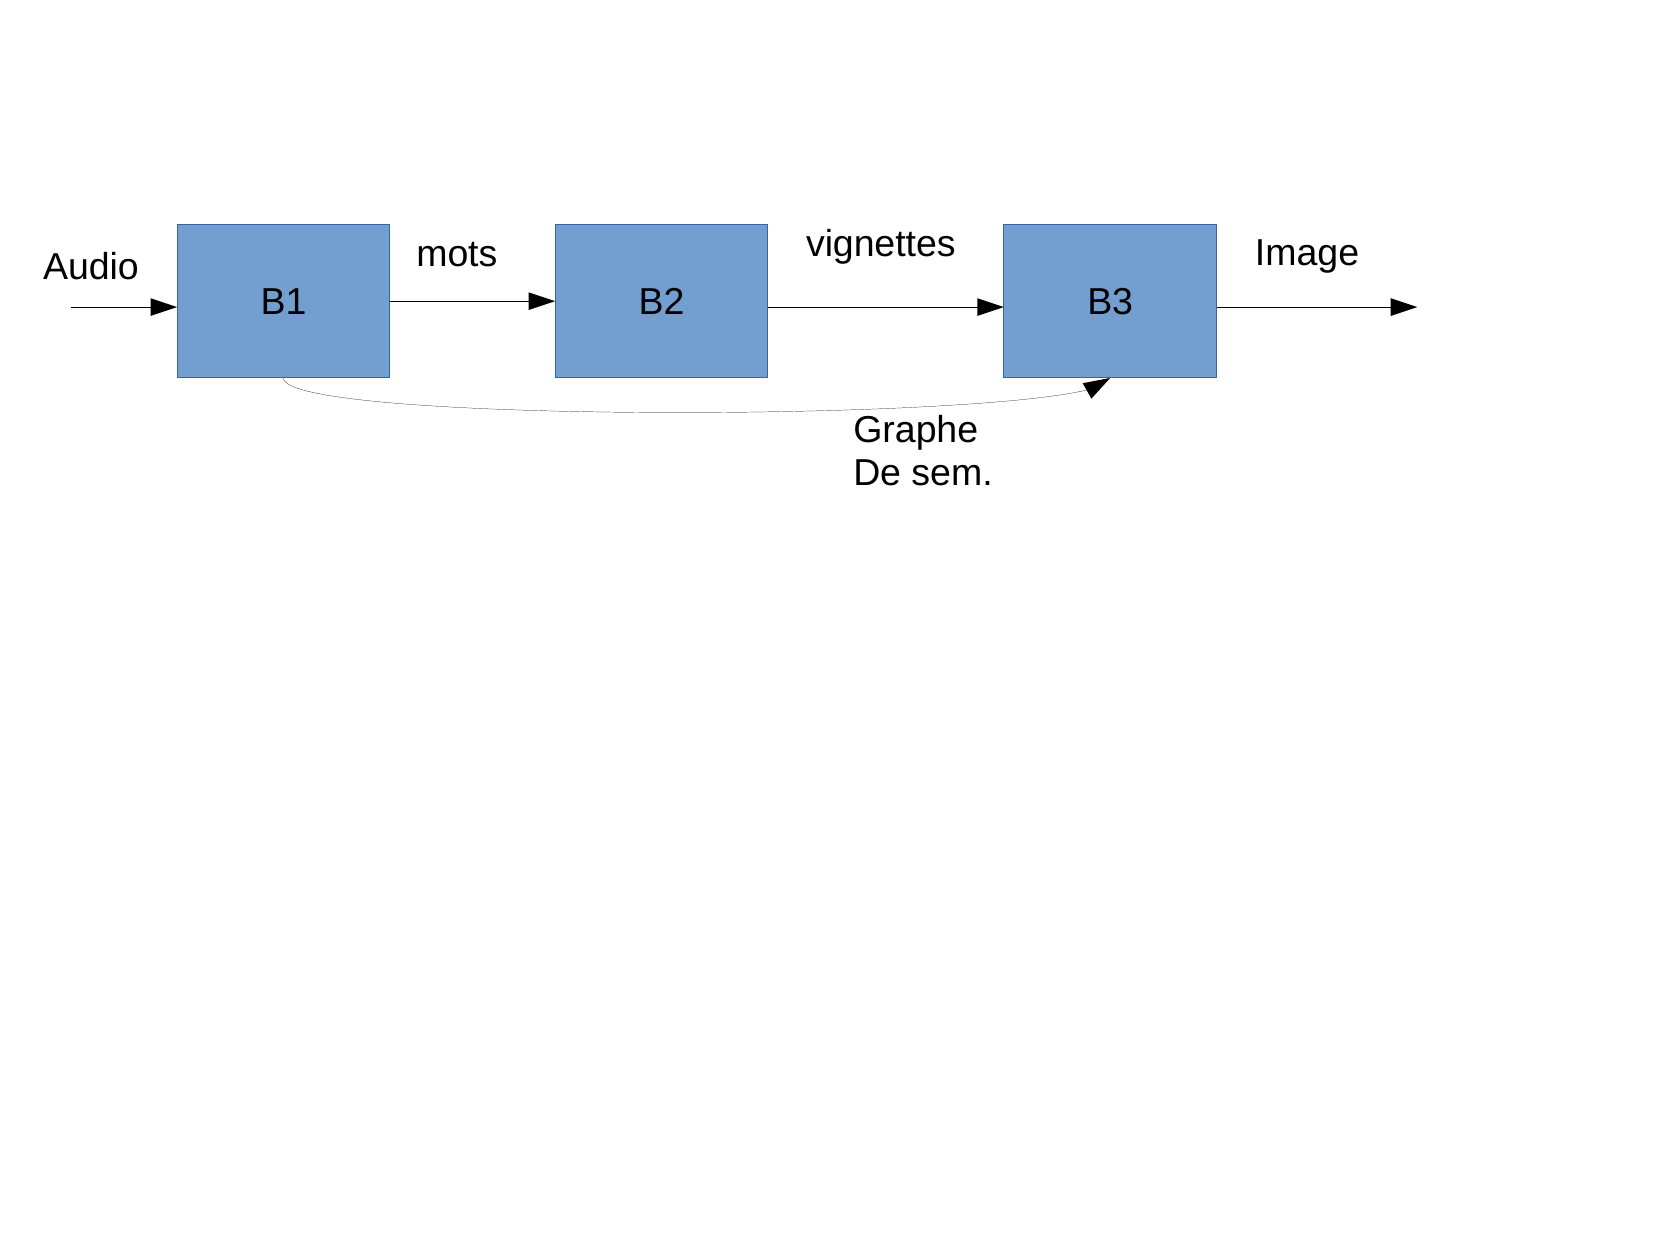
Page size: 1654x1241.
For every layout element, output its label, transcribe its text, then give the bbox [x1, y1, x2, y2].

text_box Graphe De sem. [838, 401, 1008, 501]
text_box B3 [1003, 224, 1217, 378]
text_box Audio [28, 238, 154, 296]
text_box B1 [177, 224, 390, 378]
text_box Image [1240, 224, 1374, 282]
text_box B2 [555, 224, 768, 378]
text_box mots [401, 225, 560, 331]
text_box vignettes [791, 214, 971, 272]
